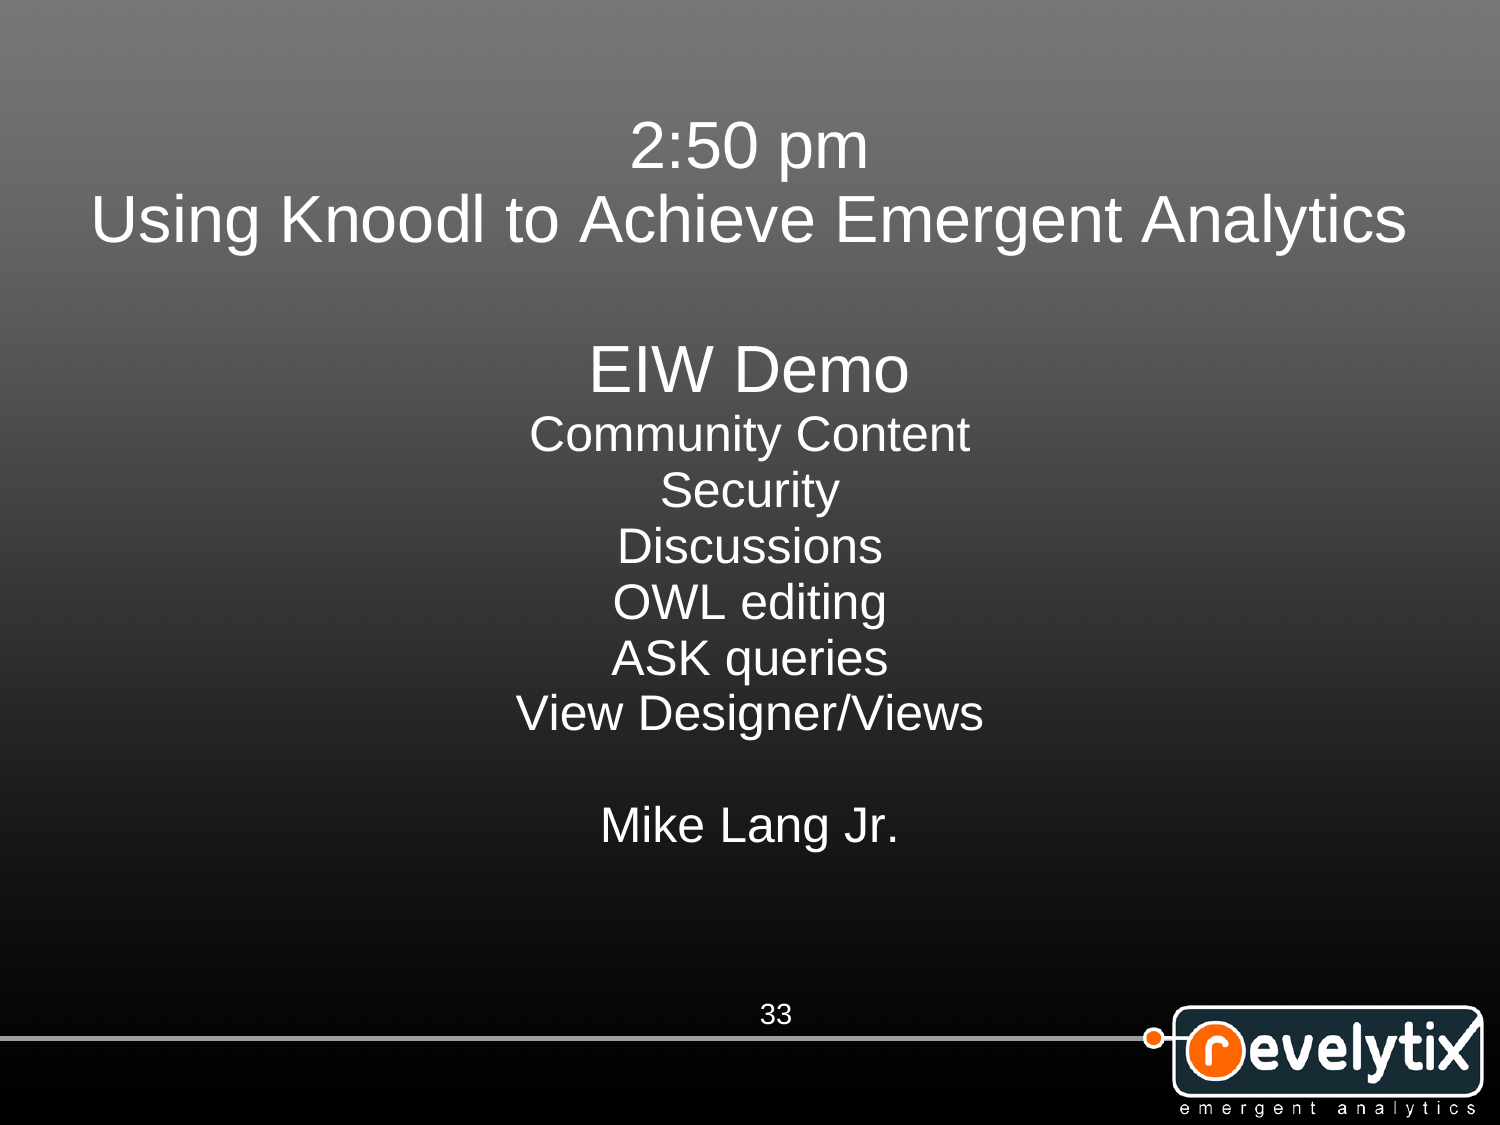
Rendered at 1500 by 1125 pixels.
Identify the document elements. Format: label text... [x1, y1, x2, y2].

picture [0, 0, 1500, 1125]
subtitle 2:50 pm Using Knoodl to Achieve Emergent Analytics EIW Demo Community Content Security Discussions OWL editing ASK queries View Designer/Views Mike Lang Jr. [74, 44, 1425, 987]
